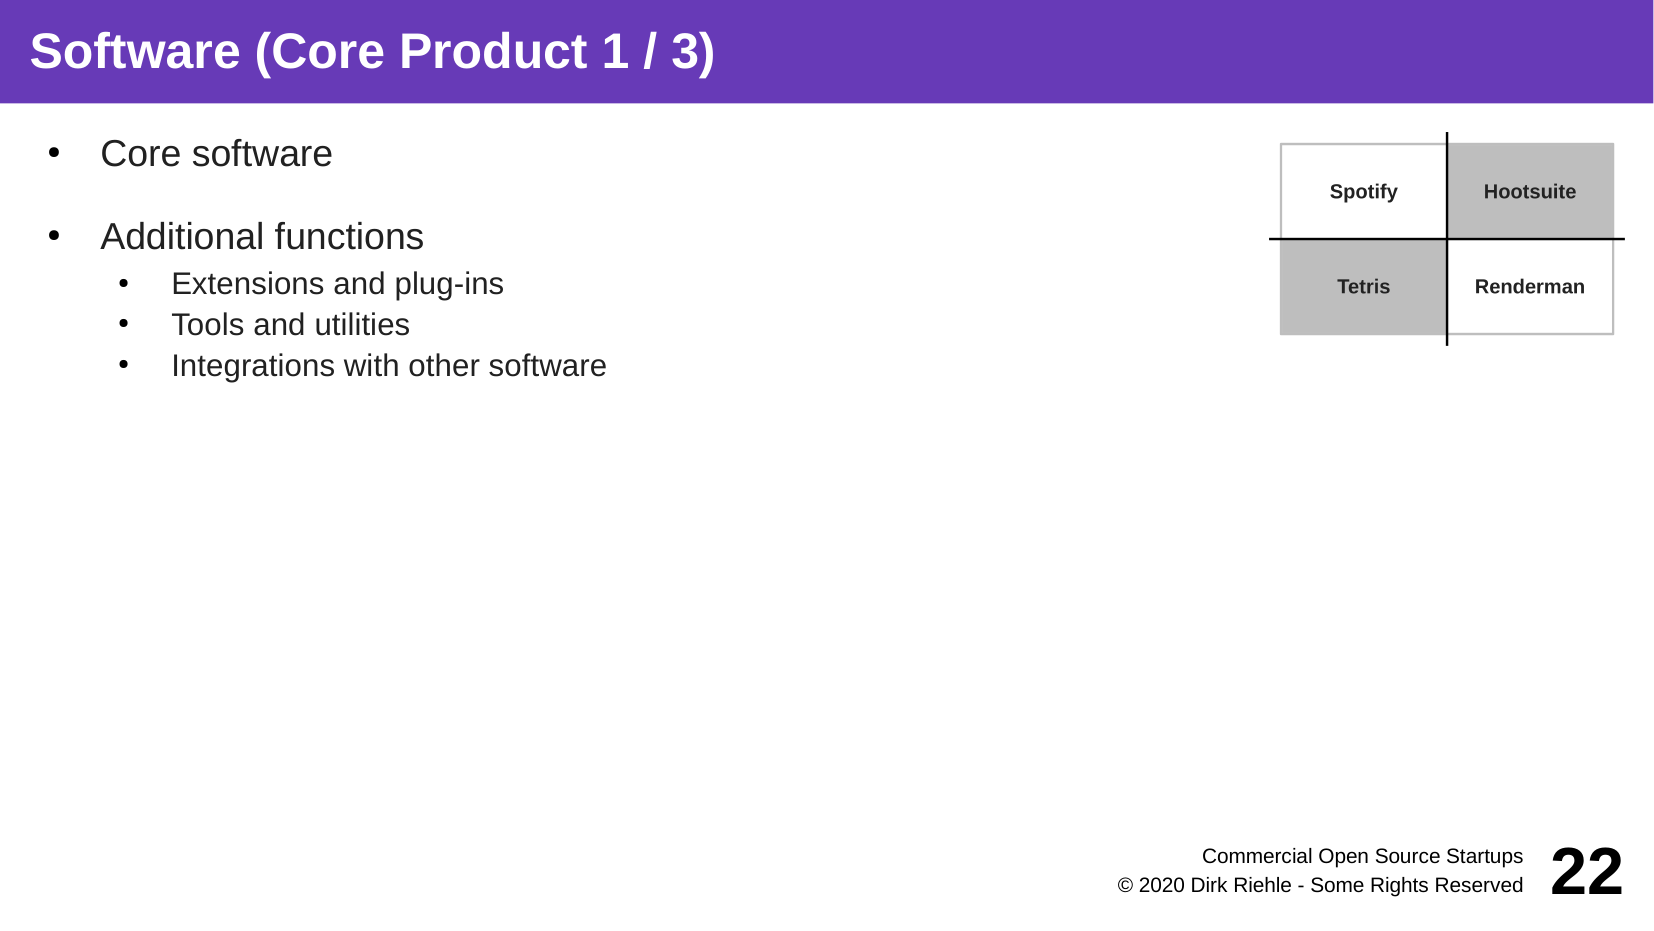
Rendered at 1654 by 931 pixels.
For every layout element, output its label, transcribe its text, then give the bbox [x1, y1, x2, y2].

picture [1269, 132, 1625, 346]
title Software (Core Product 1 / 3) [0, 0, 1654, 104]
list Core software Additional functions Extensions and plug-ins Tools and utilities Integrations with other software [29, 132, 1625, 813]
